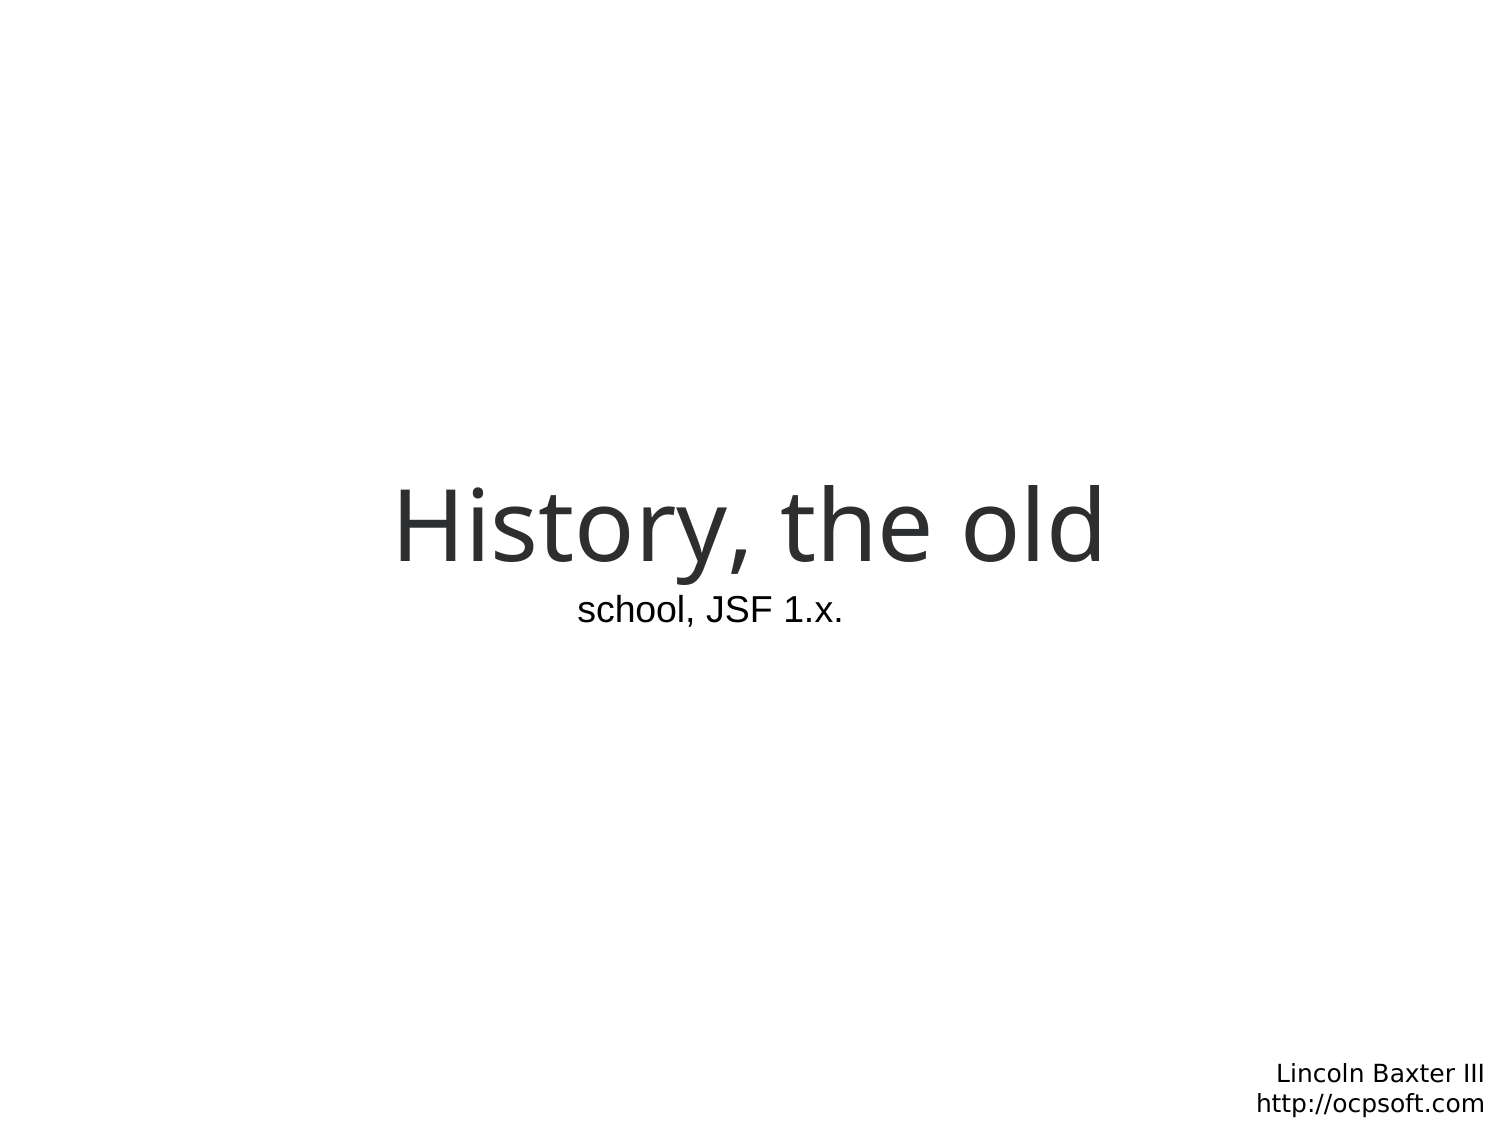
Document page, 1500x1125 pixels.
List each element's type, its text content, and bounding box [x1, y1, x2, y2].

text_box school, JSF 1.x. [562, 577, 1163, 638]
subtitle History, the old [75, 119, 1425, 923]
